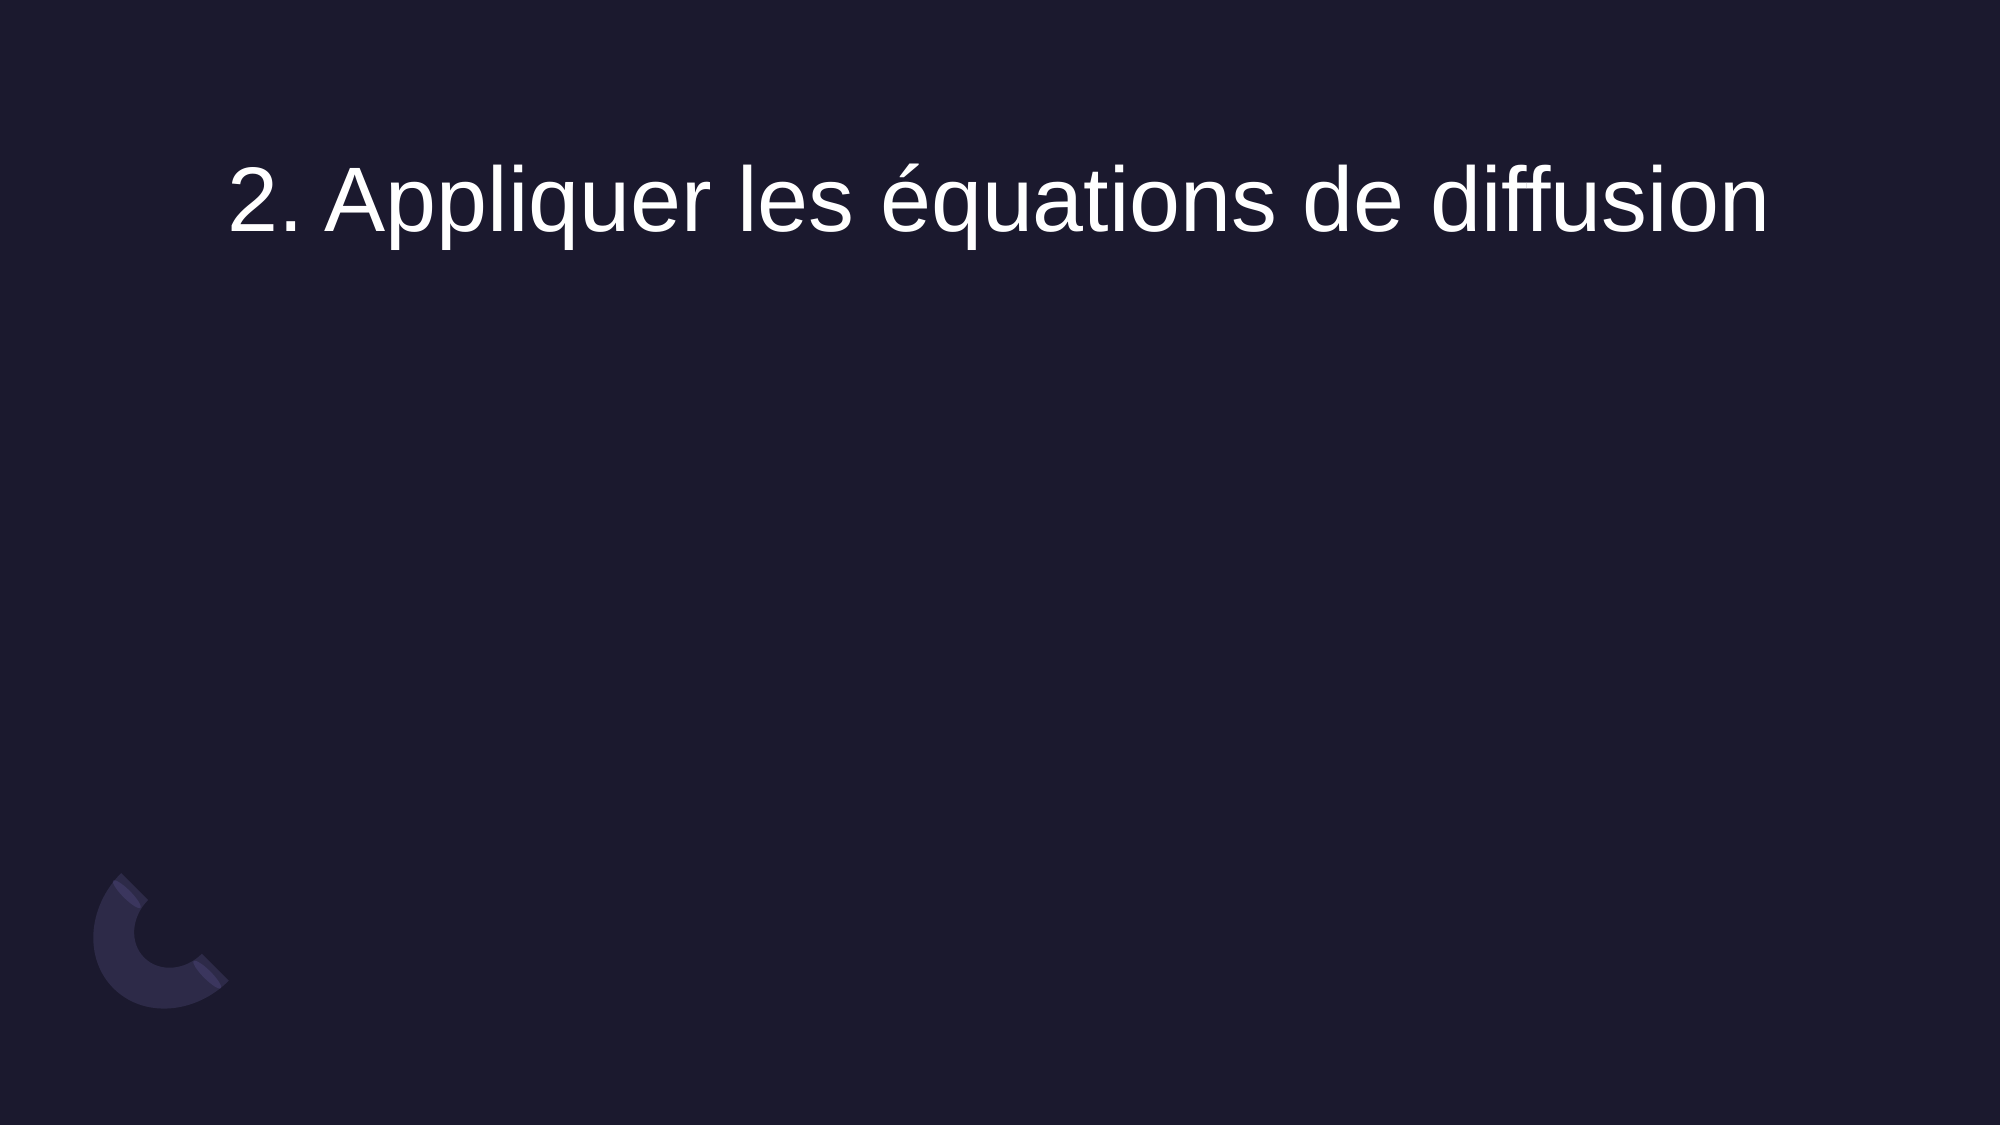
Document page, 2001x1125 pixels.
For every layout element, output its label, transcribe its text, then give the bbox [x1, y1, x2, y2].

title 2. Appliquer les équations de diffusion [90, 90, 1910, 309]
